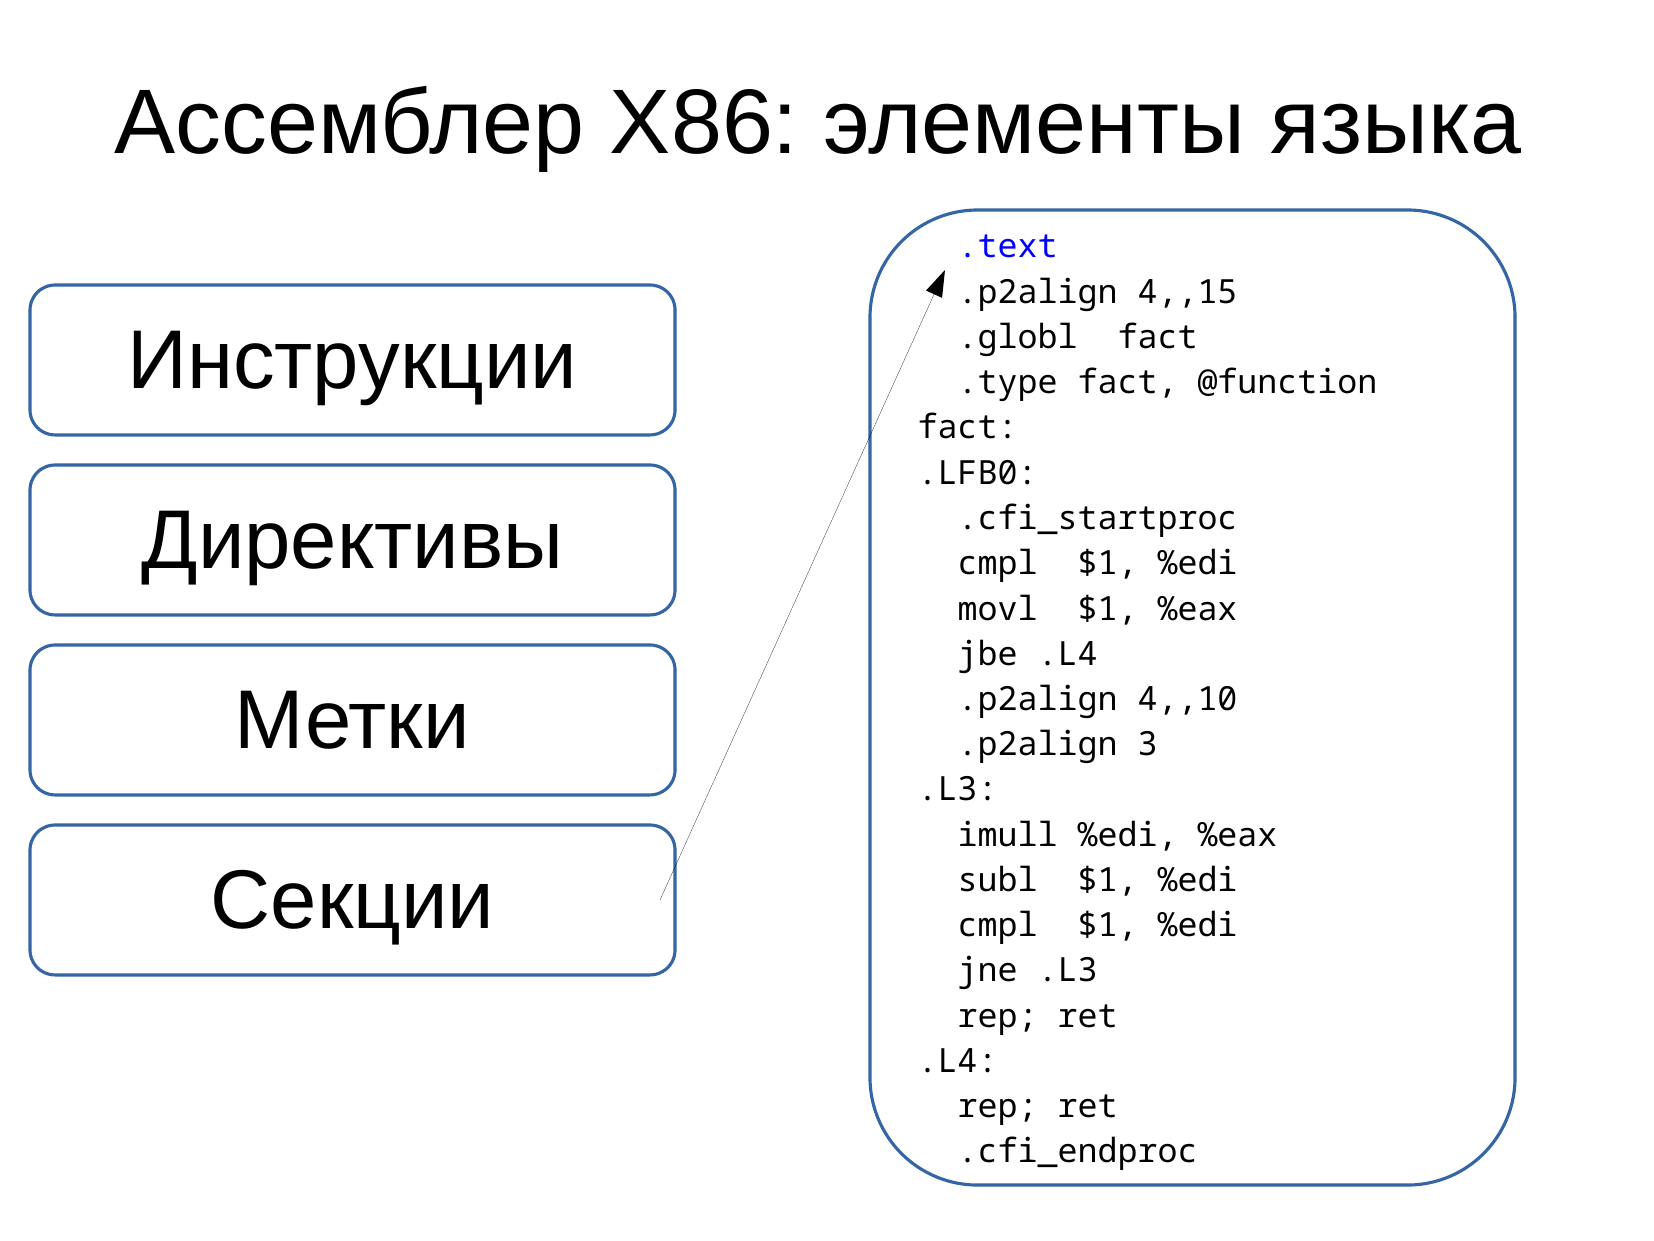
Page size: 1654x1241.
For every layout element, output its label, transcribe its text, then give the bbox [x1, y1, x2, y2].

text_box Секции [30, 825, 676, 975]
text_box .text .p2align 4,,15 .globl fact .type fact, @function fact: .LFB0: .cfi_startproc cmpl $1, %edi movl $1, %eax jbe .L4 .p2align 4,,10 .p2align 3 .L3: imull %edi, %eax subl $1, %edi cmpl $1, %edi jne .L3 rep; ret .L4: rep; ret .cfi_endproc [870, 210, 1516, 1186]
title Ассемблер X86: элементы языка [75, 17, 1564, 226]
text_box Метки [30, 645, 676, 795]
text_box Директивы [30, 465, 676, 615]
text_box Инструкции [30, 285, 676, 435]
